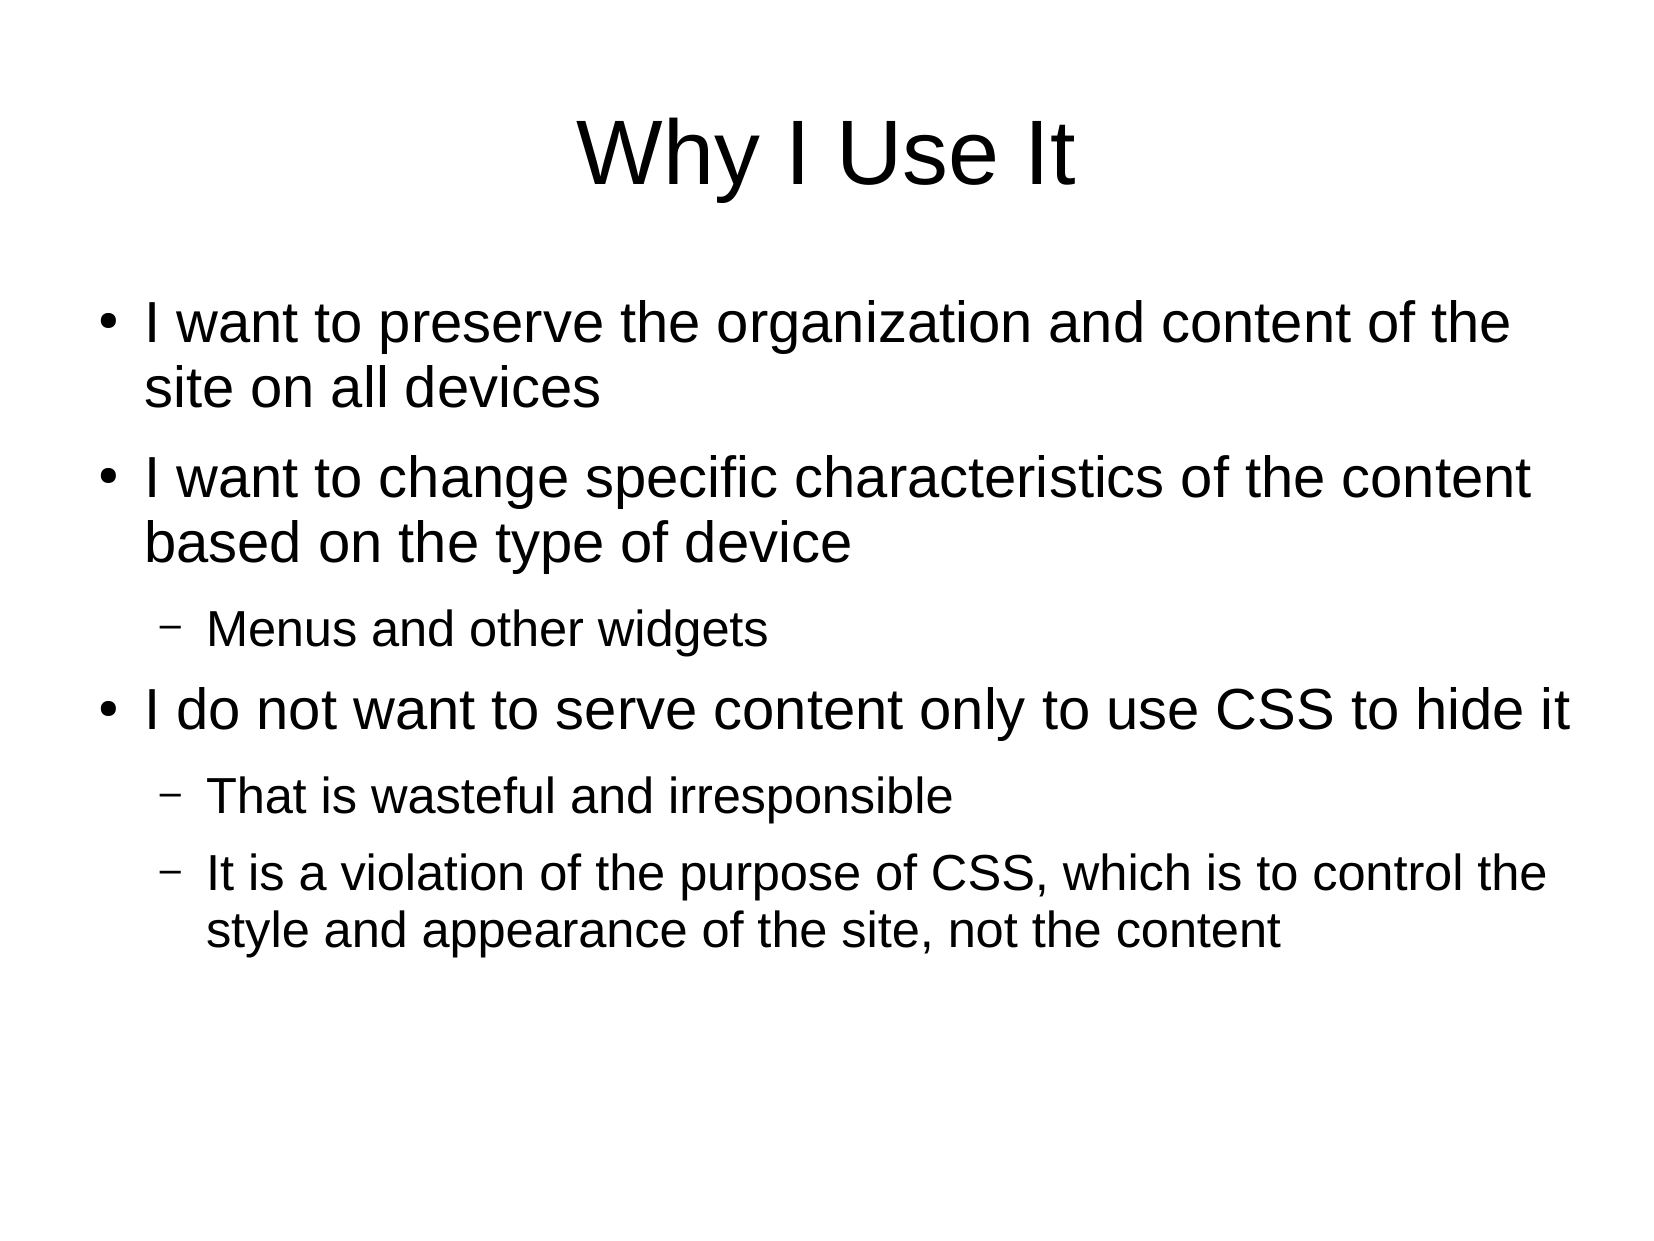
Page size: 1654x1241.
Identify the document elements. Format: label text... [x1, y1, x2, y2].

title Why I Use It [82, 49, 1571, 257]
list I want to preserve the organization and content of the site on all devices I want to change specific characteristics of the content based on the type of device Menus and other widgets I do not want to serve content only to use CSS to hide it That is wasteful and irresponsible It is a violation of the purpose of CSS, which is to control the style and appearance of the site, not the content [82, 290, 1571, 1010]
